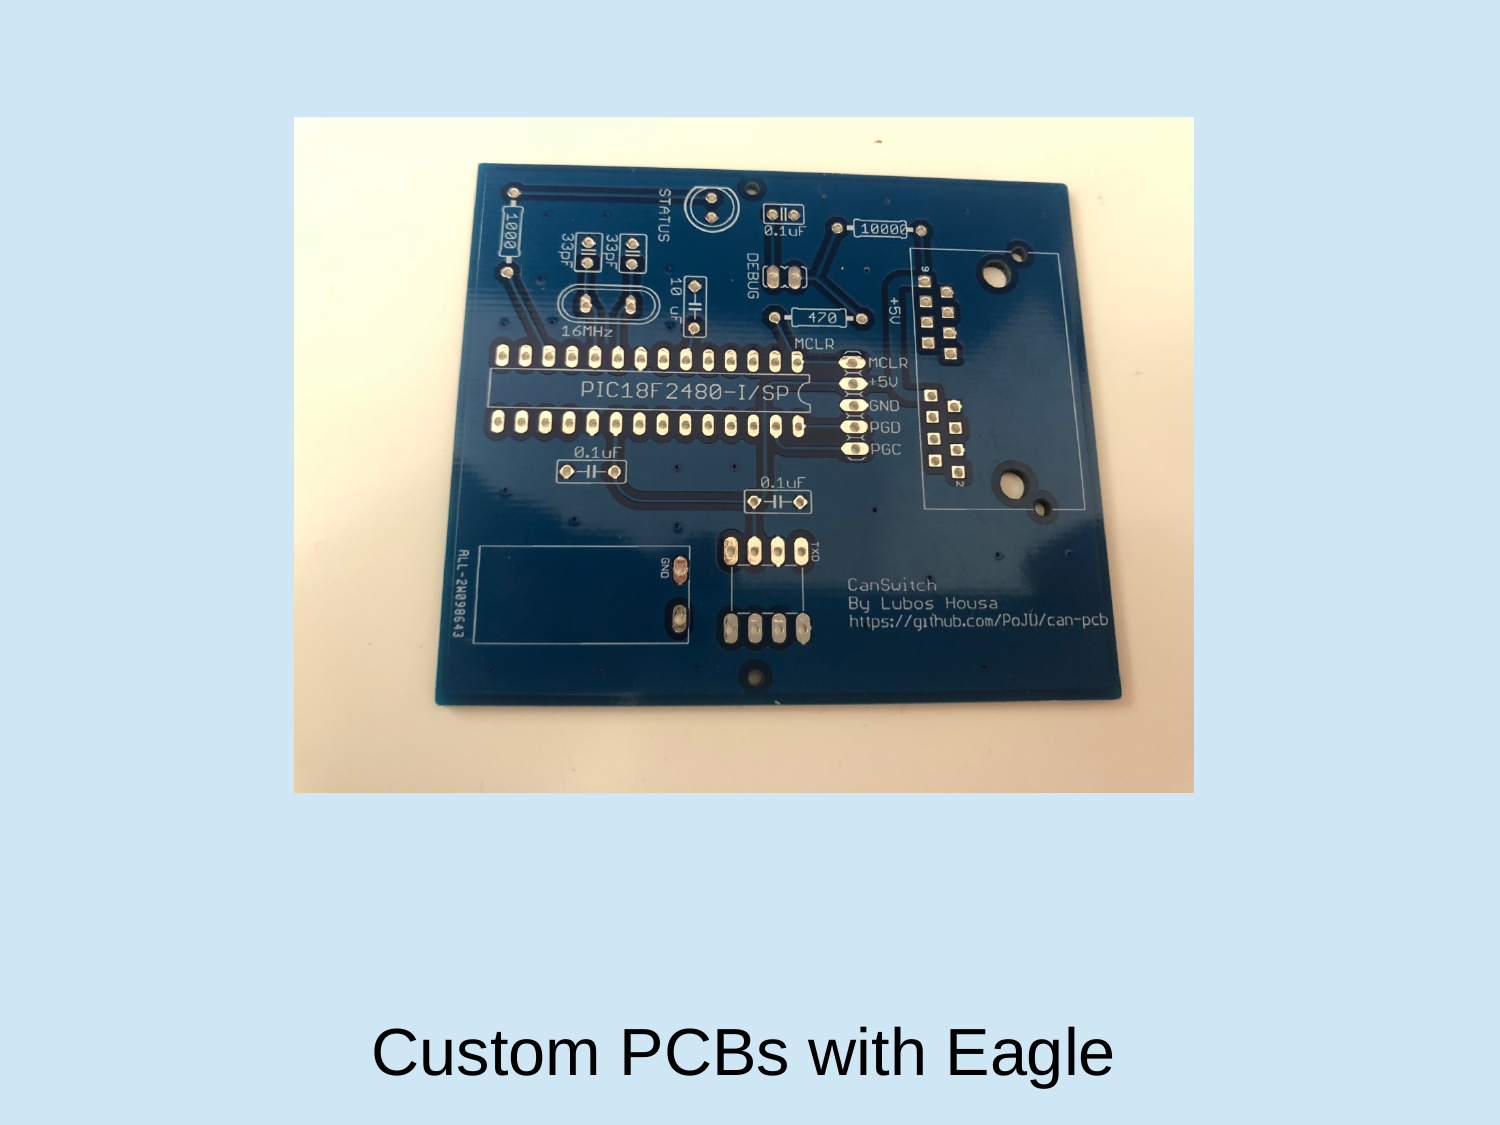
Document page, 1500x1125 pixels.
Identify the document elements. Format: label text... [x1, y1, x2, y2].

title Custom PCBs with Eagle [294, 1001, 1194, 1094]
picture [294, 117, 1194, 793]
